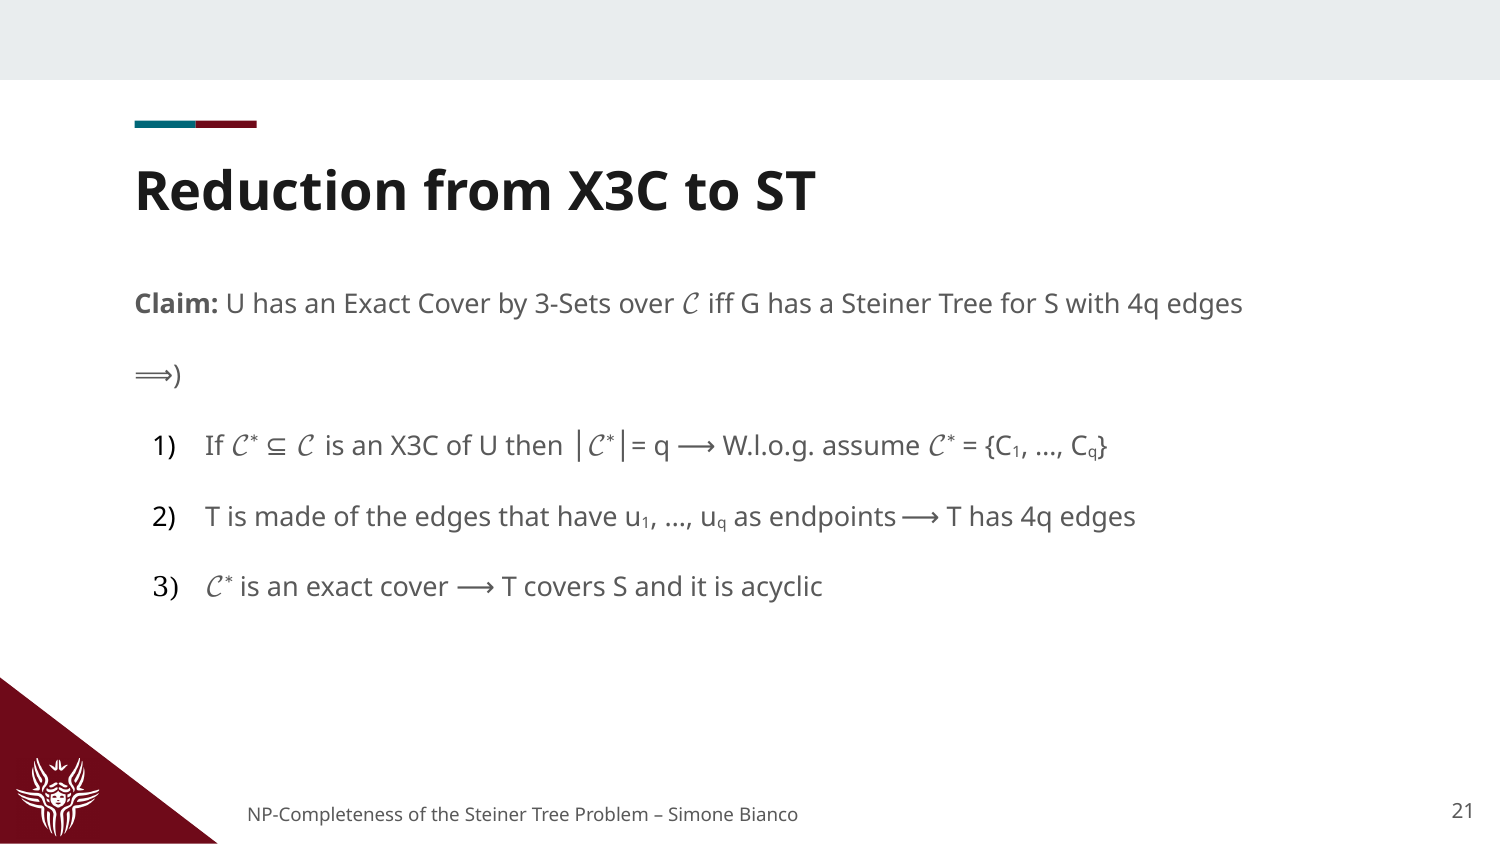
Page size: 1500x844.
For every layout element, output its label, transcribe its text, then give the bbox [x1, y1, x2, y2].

slide_number <number> [1400, 779, 1491, 844]
subtitle NP-Completeness of the Steiner Tree Problem – Simone Bianco [232, 783, 1193, 839]
picture [16, 758, 100, 839]
title Reduction from X3C to ST [119, 141, 1381, 230]
list Claim: U has an Exact Cover by 3-Sets over 𝒞 iff G has a Steiner Tree for S with 4q edges ⟹) If 𝒞* ⊆ 𝒞 is an X3C of U then │𝒞*│= q ⟶ W.l.o.g. assume 𝒞* = {C1, …, Cq} T is made of the edges that have u1, …, uq as endpoints ⟶ T has 4q edges 𝒞* is an exact cover ⟶ T covers S and it is acyclic [119, 267, 1418, 638]
